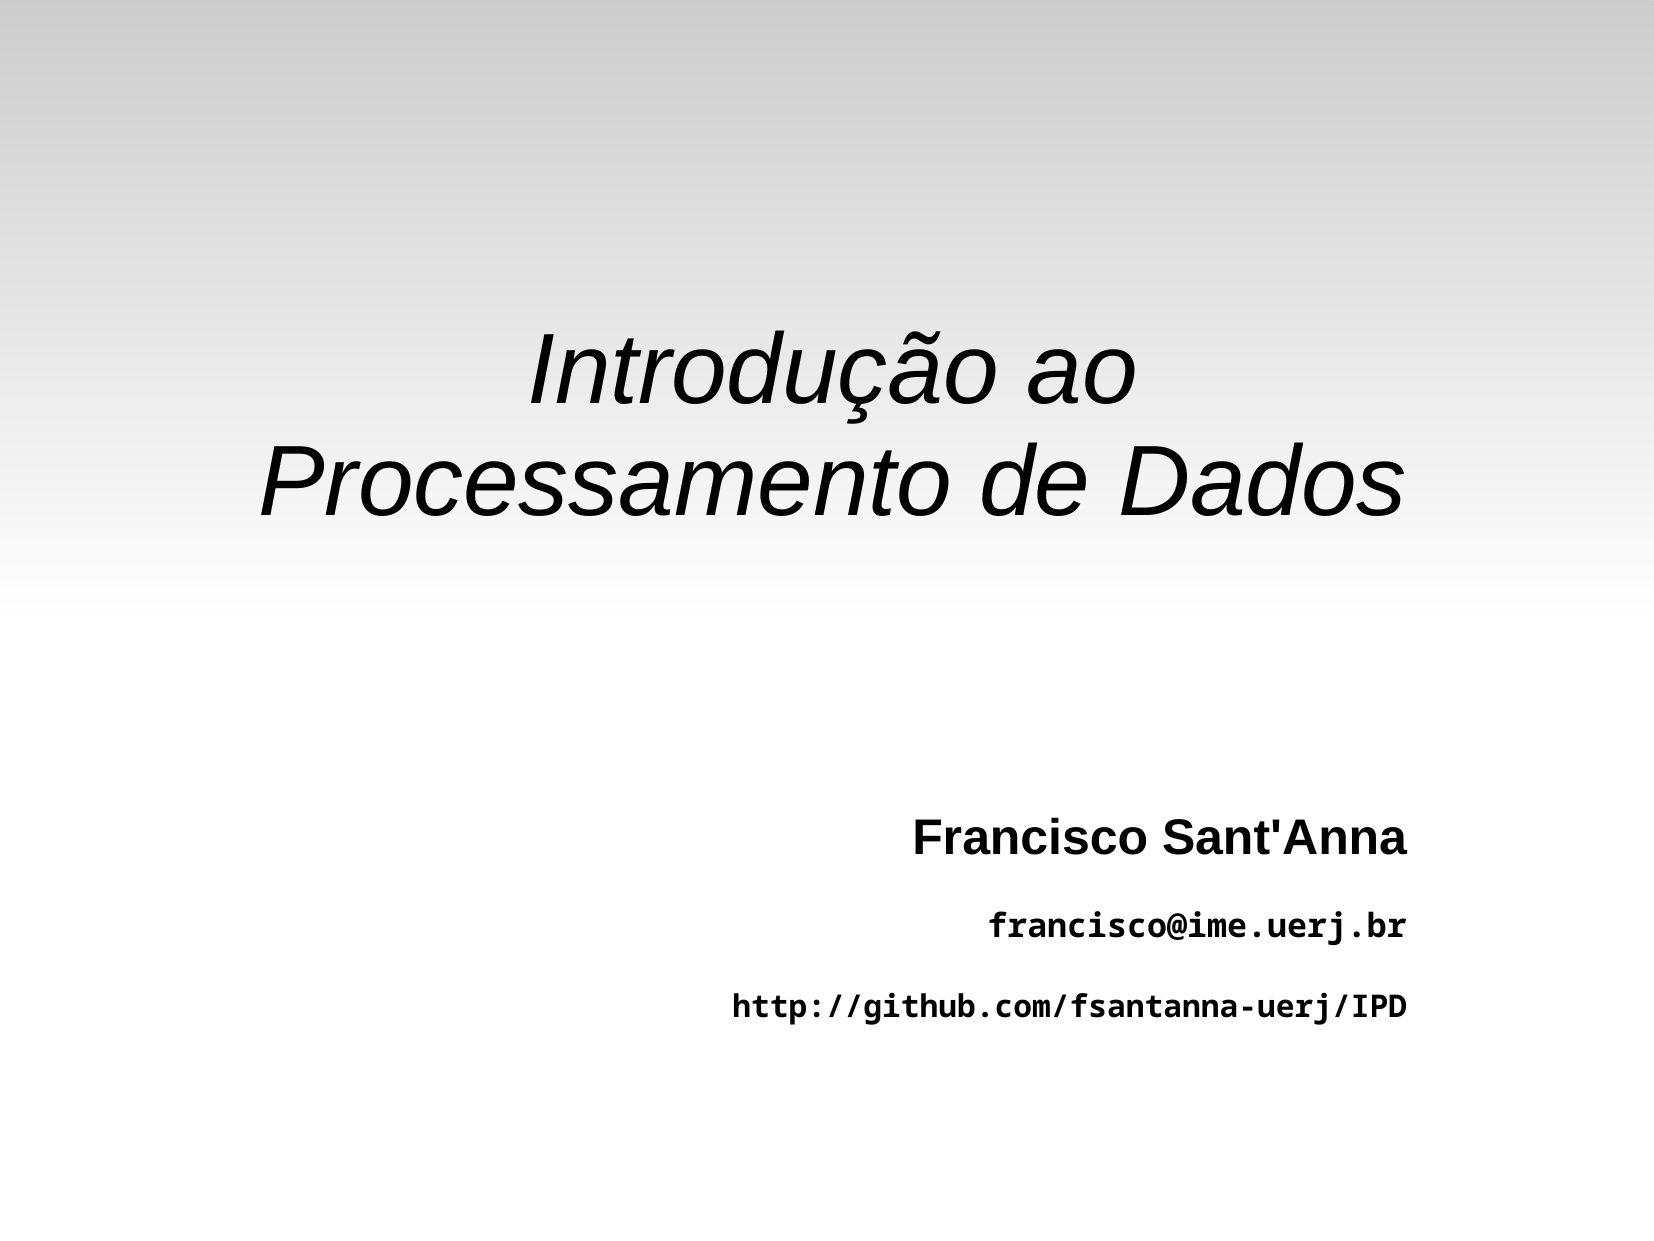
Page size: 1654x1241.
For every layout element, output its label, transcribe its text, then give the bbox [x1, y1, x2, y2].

text_box Francisco Sant'Anna francisco@ime.uerj.br http://github.com/fsantanna-uerj/IPD [717, 801, 1423, 1023]
subtitle Introdução ao Processamento de Dados [88, 283, 1577, 567]
